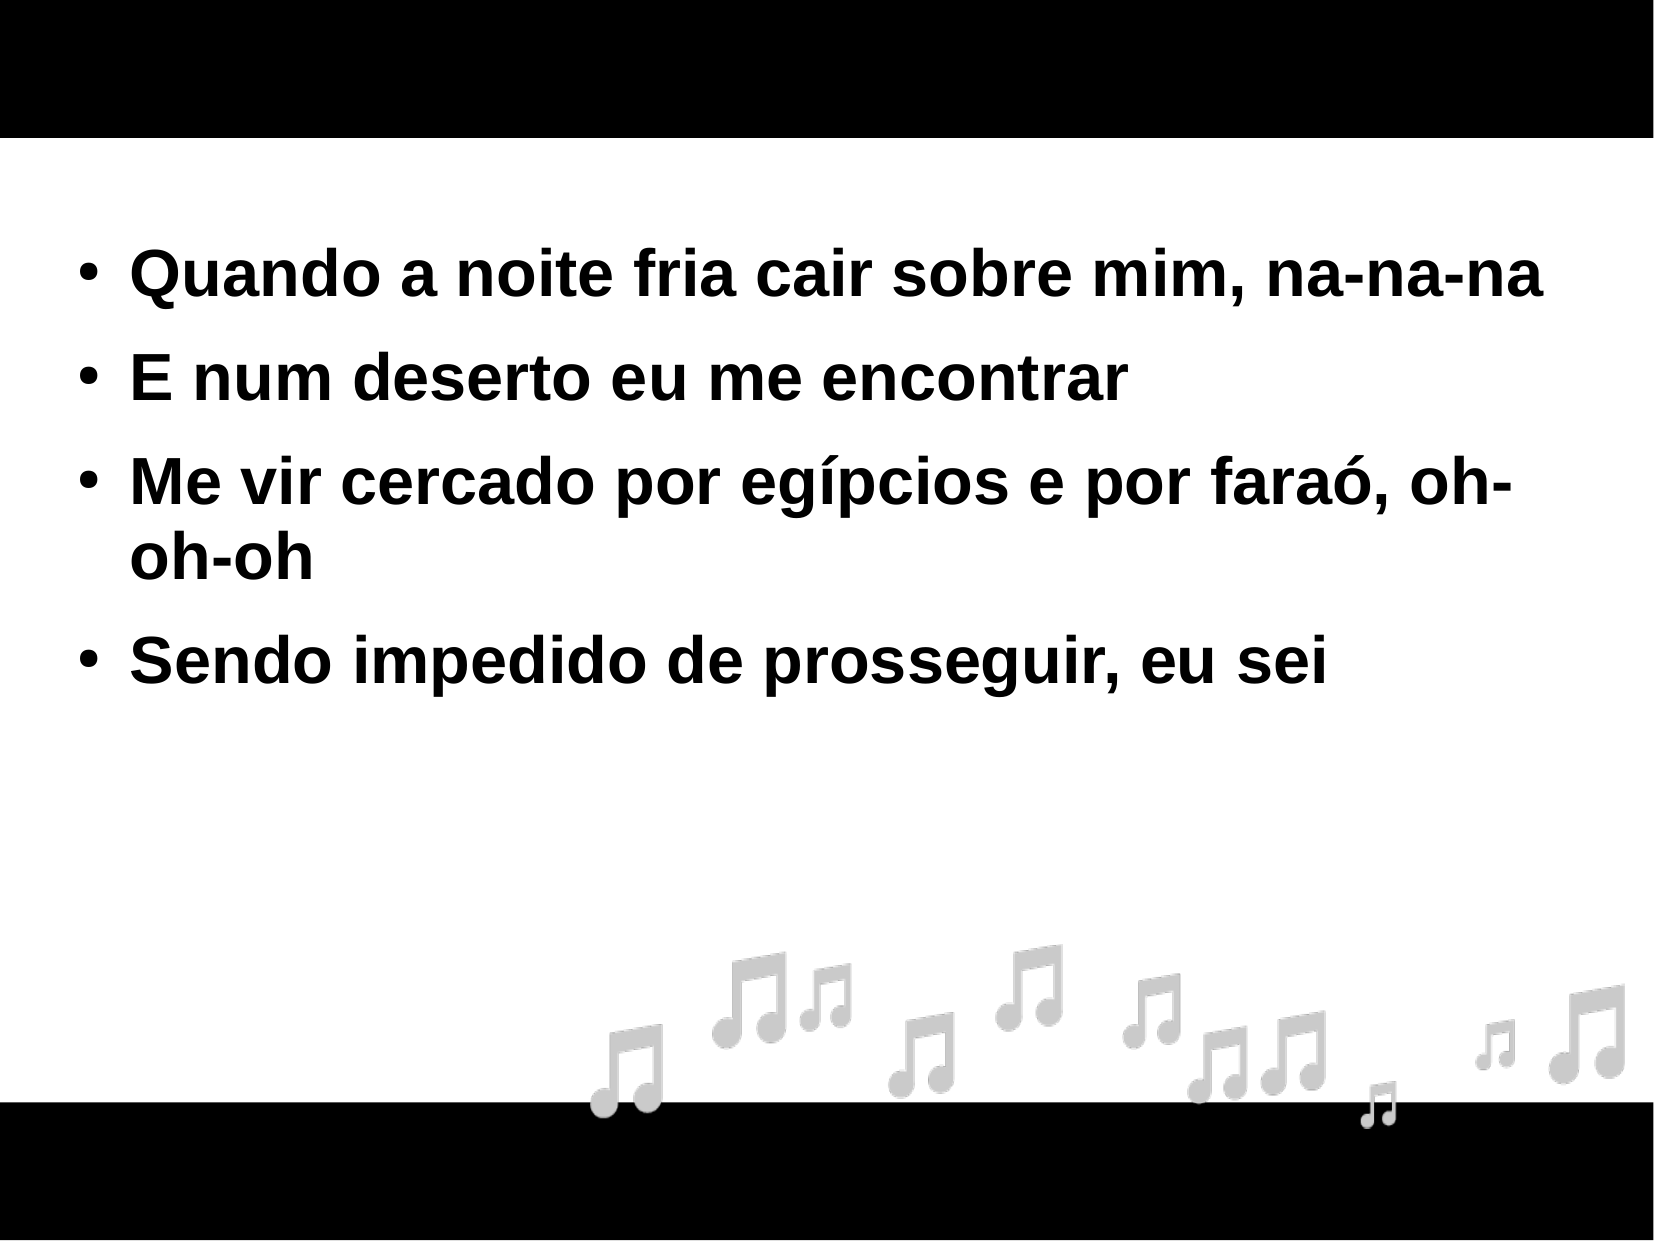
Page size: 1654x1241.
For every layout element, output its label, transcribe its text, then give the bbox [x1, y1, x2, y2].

list Quando a noite fria cair sobre mim, na-na-na E num deserto eu me encontrar Me vir cercado por egípcios e por faraó, oh-oh-oh Sendo impedido de prosseguir, eu sei [59, 236, 1595, 1024]
